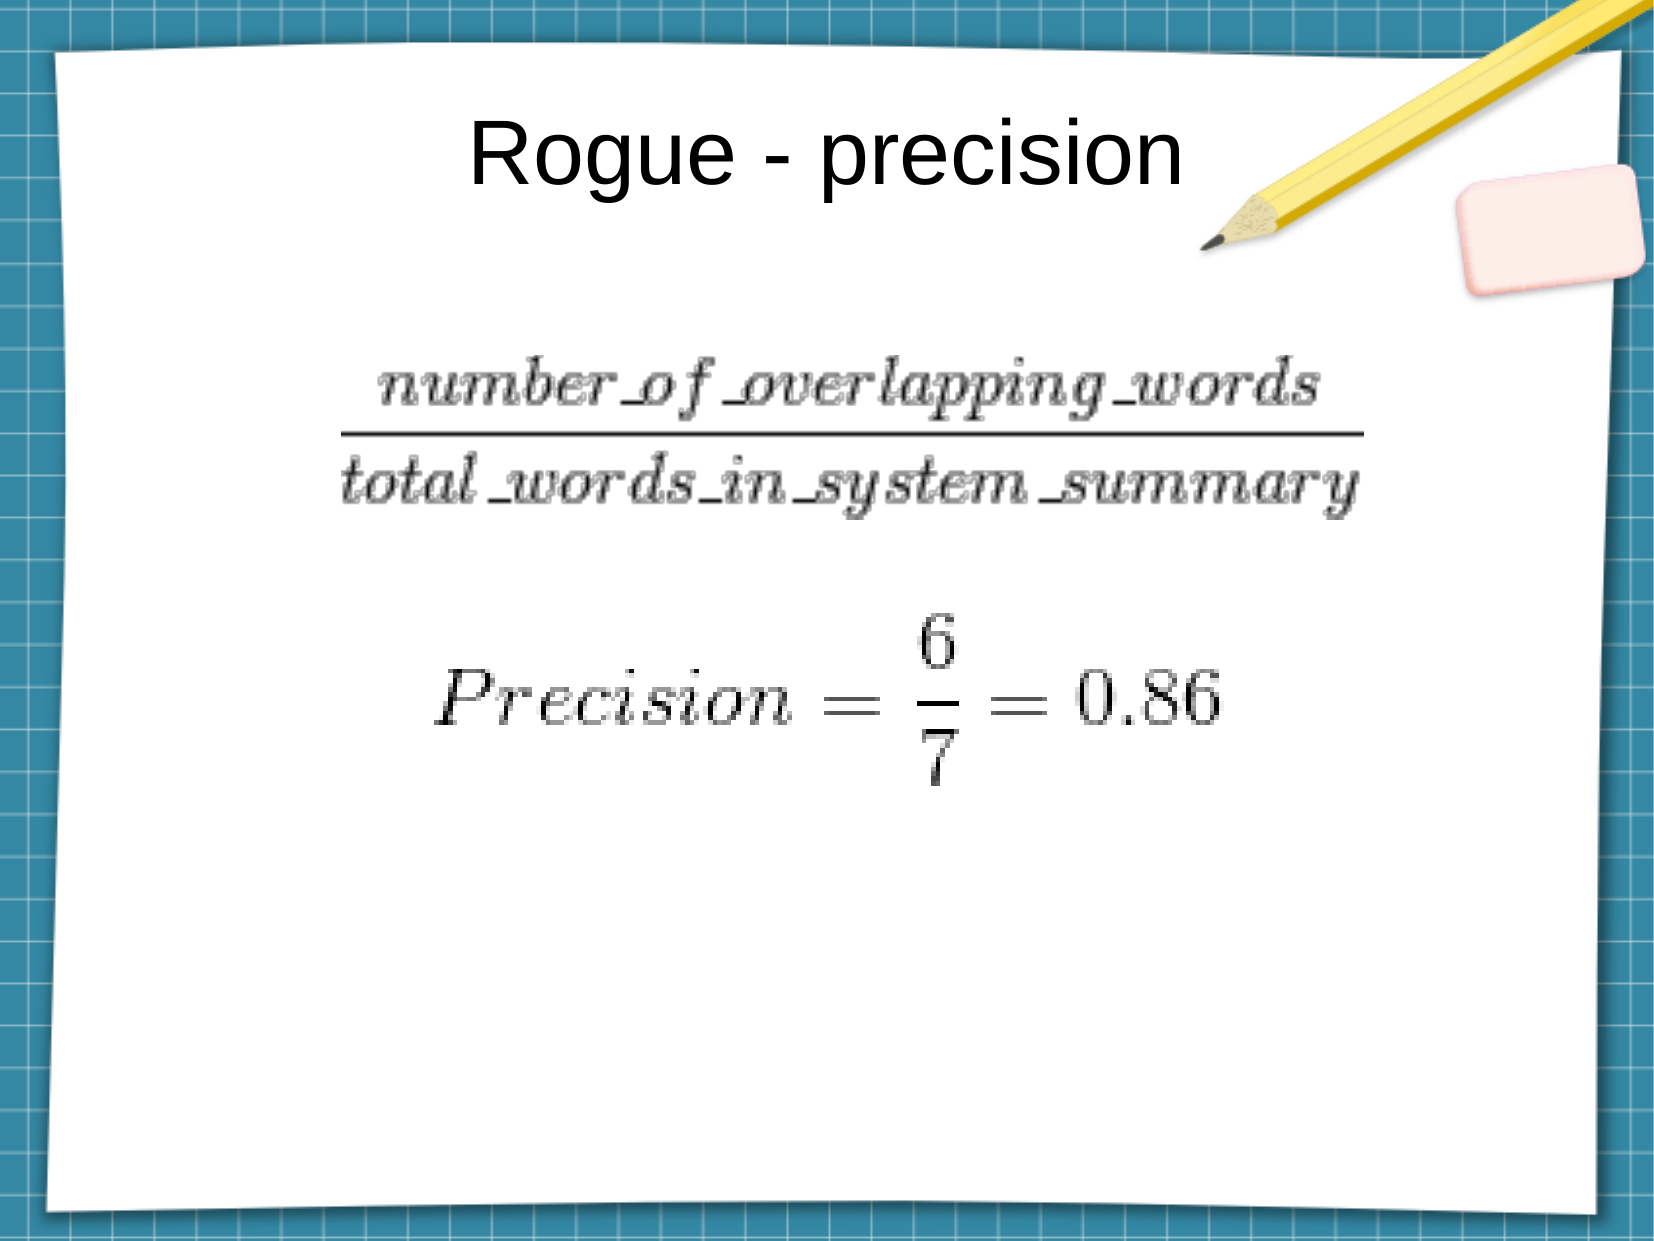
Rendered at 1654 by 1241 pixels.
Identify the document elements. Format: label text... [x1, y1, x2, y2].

title Rogue - precision [82, 49, 1571, 257]
picture [0, 0, 1654, 1241]
